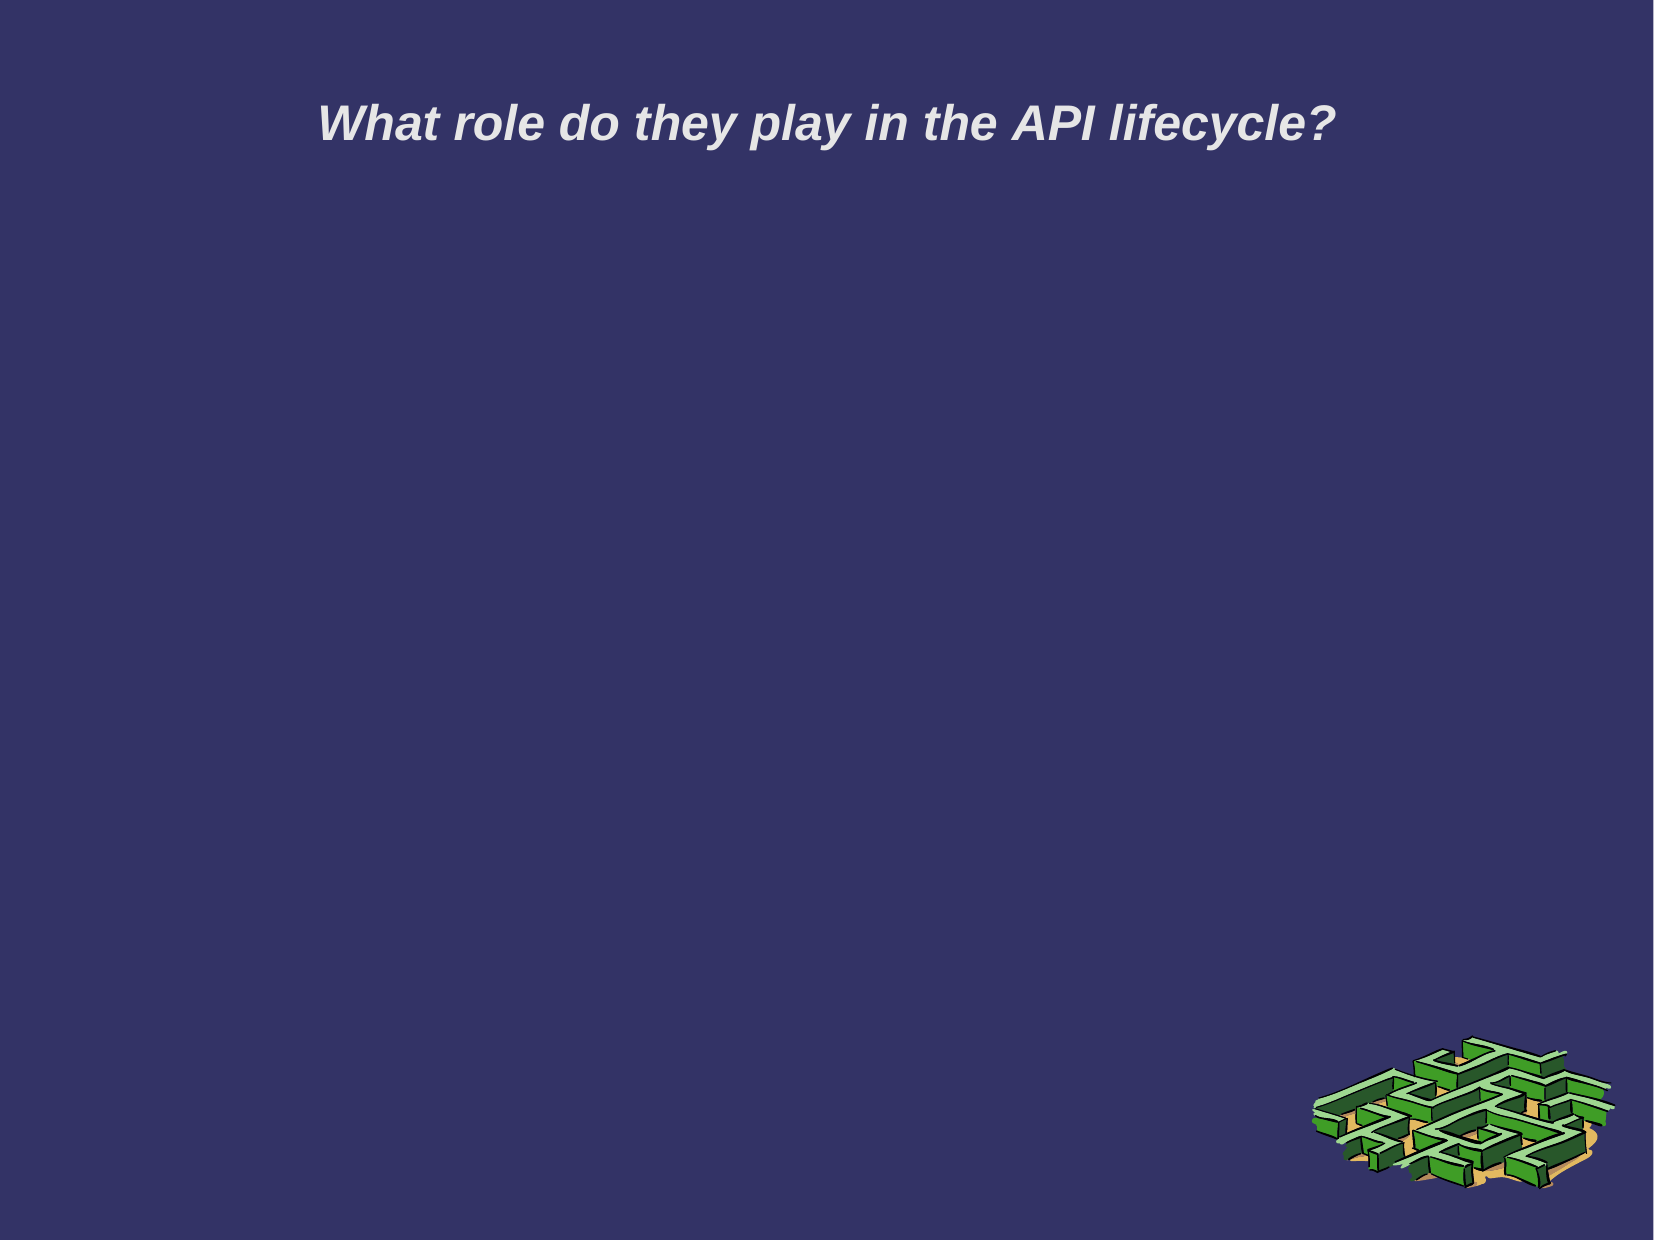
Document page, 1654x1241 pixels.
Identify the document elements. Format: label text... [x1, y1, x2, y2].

title What role do they play in the API lifecycle? [121, 19, 1534, 227]
